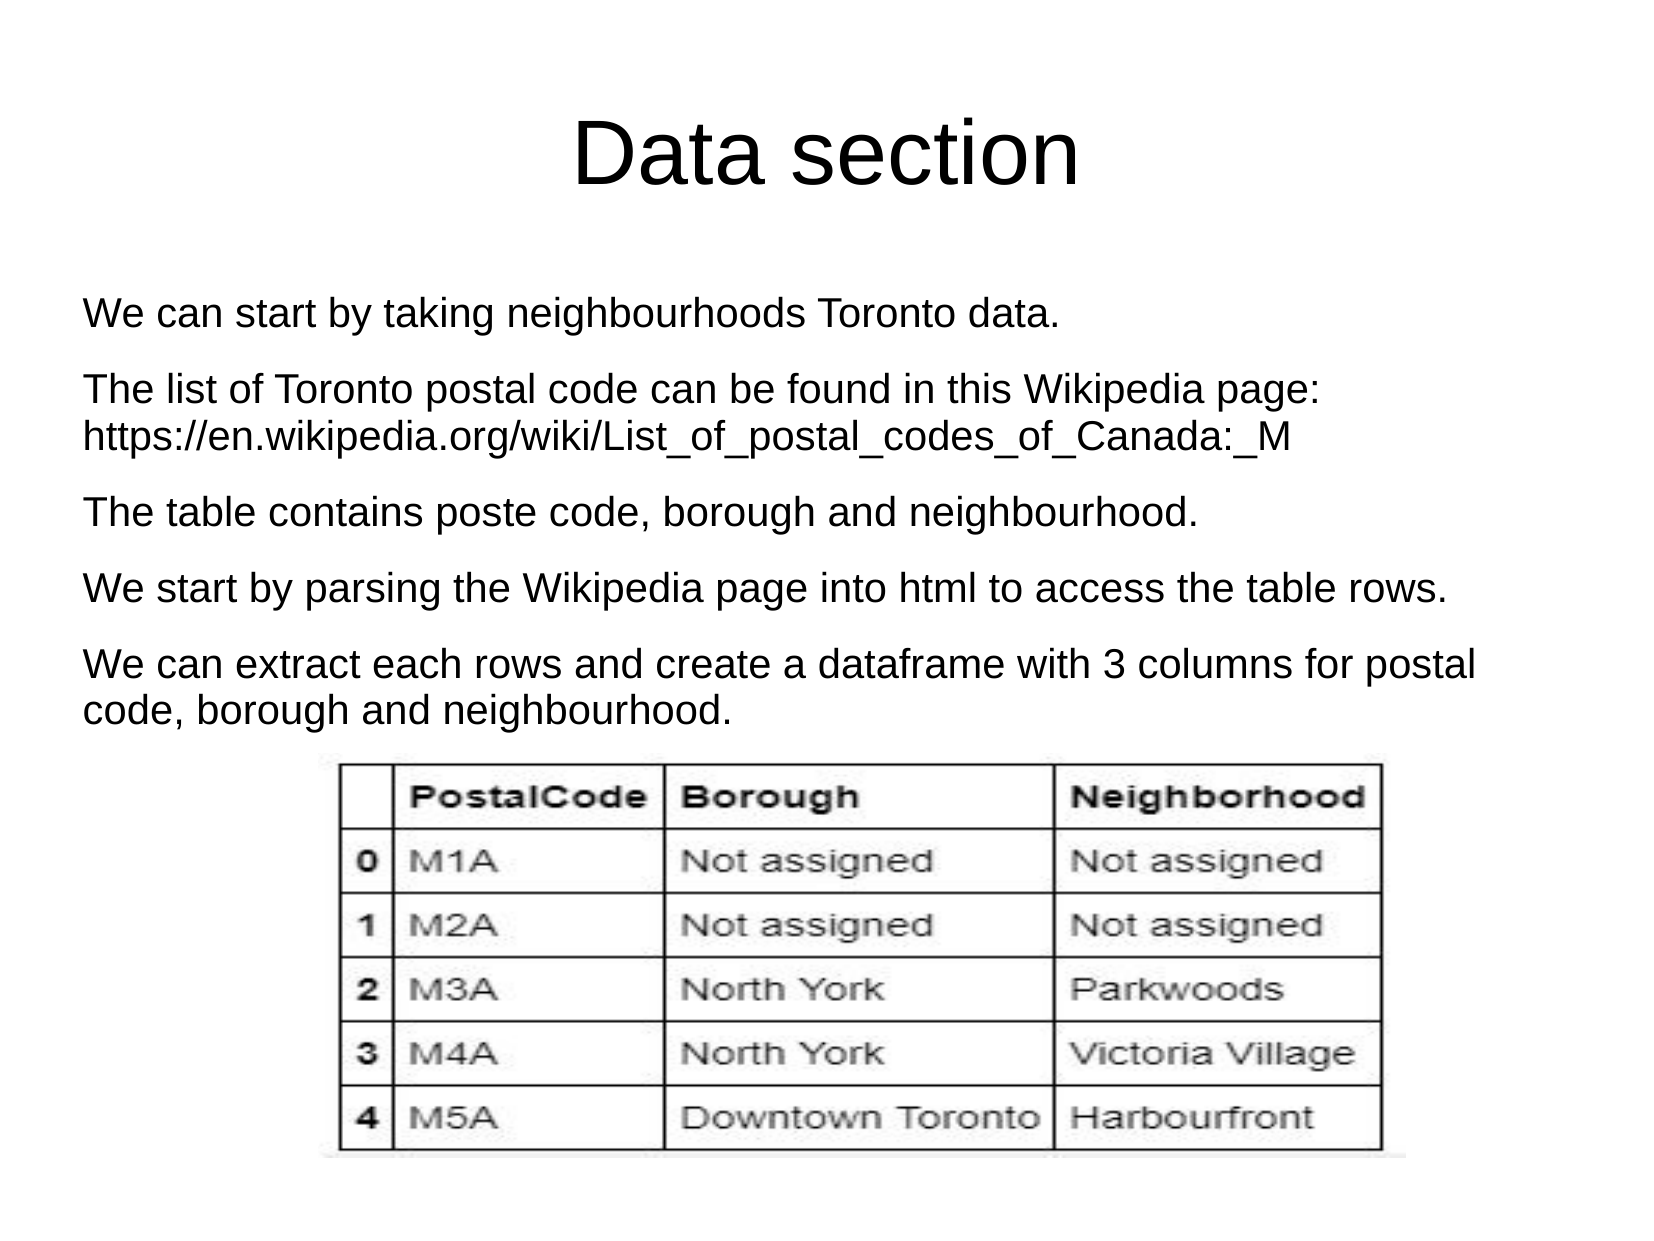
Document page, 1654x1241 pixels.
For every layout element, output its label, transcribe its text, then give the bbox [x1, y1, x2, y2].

picture [318, 753, 1406, 1158]
title Data section [82, 49, 1571, 257]
list We can start by taking neighbourhoods Toronto data. The list of Toronto postal code can be found in this Wikipedia page: https://en.wikipedia.org/wiki/List_of_postal_codes_of_Canada:_M The table contains poste code, borough and neighbourhood. We start by parsing the Wikipedia page into html to access the table rows. We can extract each rows and create a dataframe with 3 columns for postal code, borough and neighbourhood. [82, 290, 1571, 1109]
